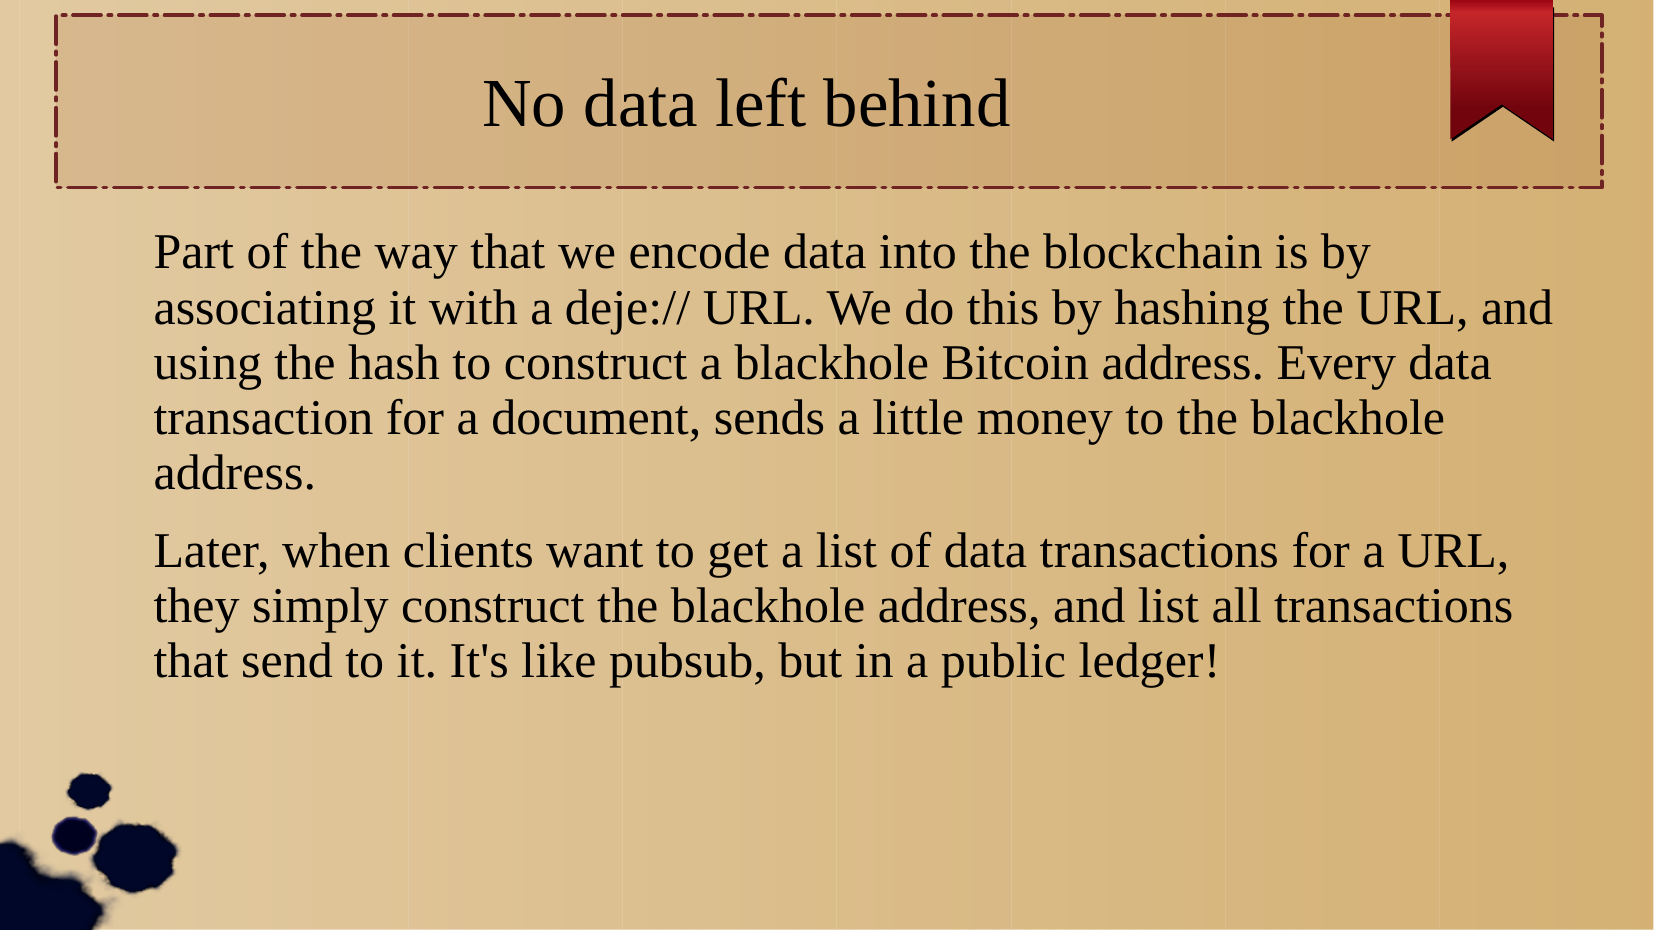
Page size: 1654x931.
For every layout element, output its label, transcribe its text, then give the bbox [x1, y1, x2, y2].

list Part of the way that we encode data into the blockchain is by associating it with a deje:// URL. We do this by hashing the URL, and using the hash to construct a blackhole Bitcoin address. Every data transaction for a document, sends a little money to the blackhole address. Later, when clients want to get a list of data transactions for a URL, they simply construct the blackhole address, and list all transactions that send to it. It's like pubsub, but in a public ledger! [82, 224, 1571, 764]
title No data left behind [82, 35, 1412, 172]
